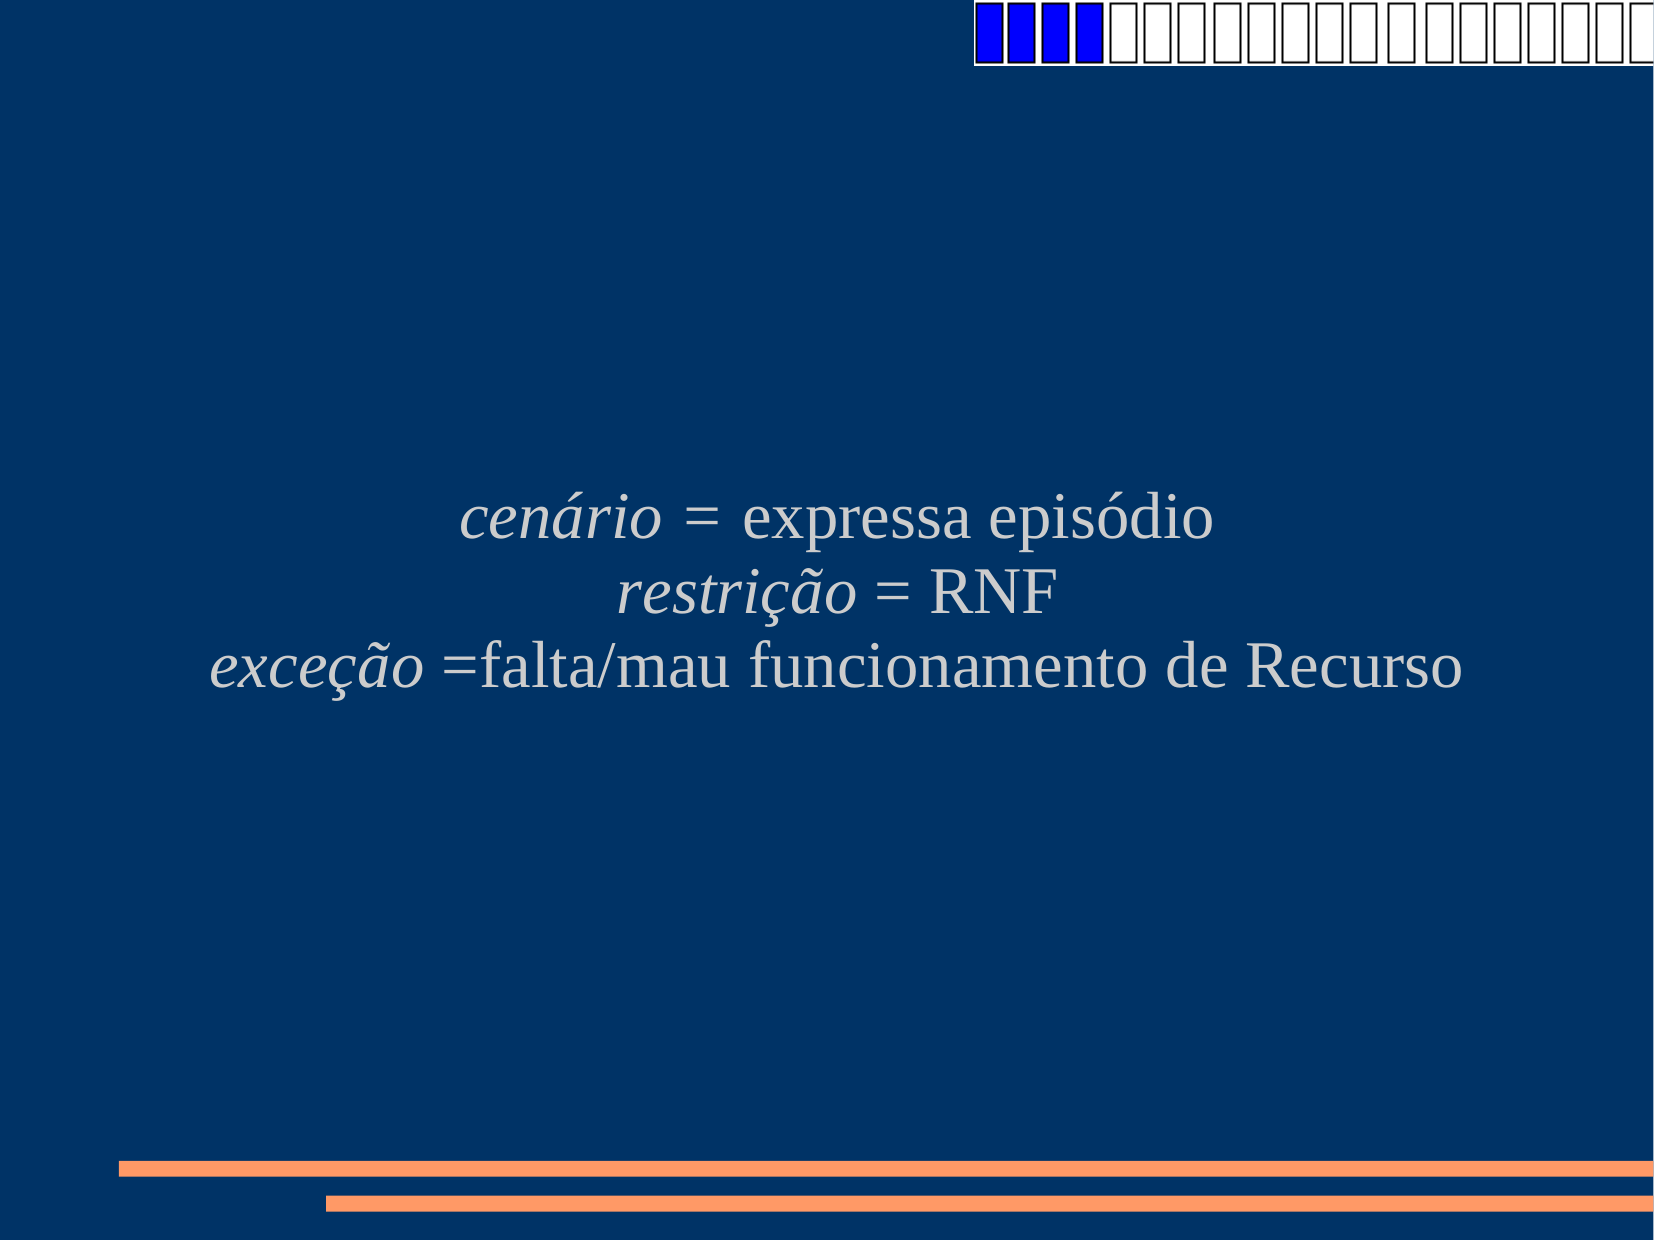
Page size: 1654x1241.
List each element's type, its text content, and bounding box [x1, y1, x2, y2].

subtitle cenário = expressa episódio restrição = RNF exceção =falta/mau funcionamento de Recurso [118, 295, 1558, 886]
picture [974, 0, 1654, 66]
